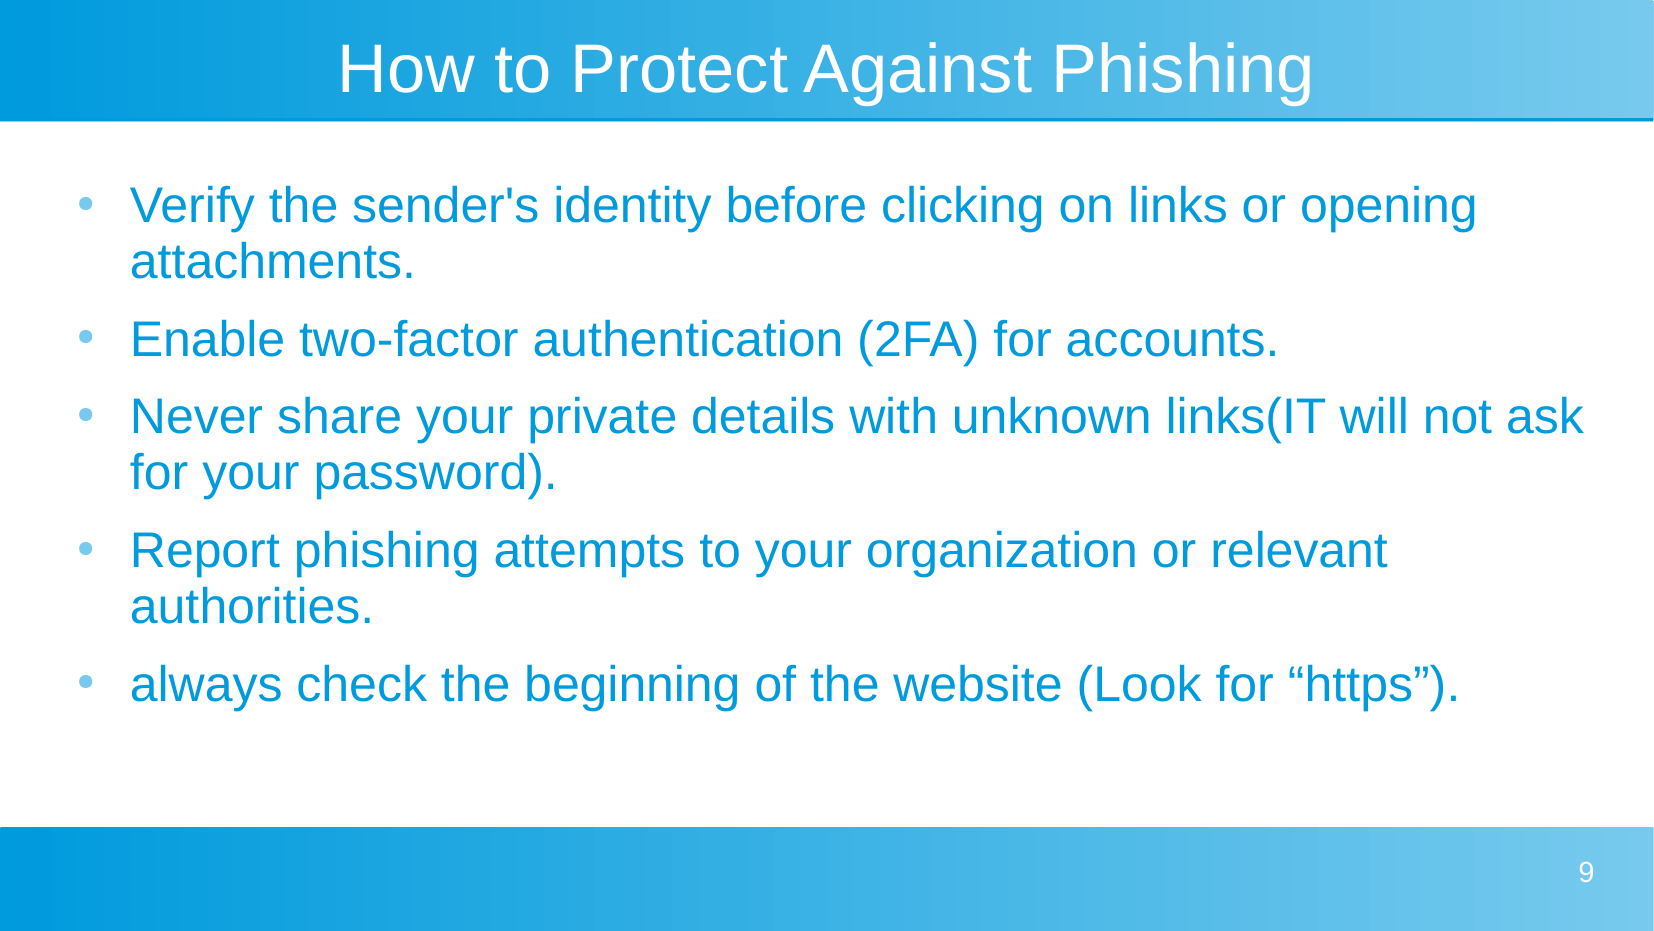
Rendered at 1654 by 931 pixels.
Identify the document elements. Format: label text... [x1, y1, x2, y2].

title How to Protect Against Phishing [59, 29, 1595, 108]
list Verify the sender's identity before clicking on links or opening attachments. Enable two-factor authentication (2FA) for accounts. Never share your private details with unknown links(IT will not ask for your password). Report phishing attempts to your organization or relevant authorities. always check the beginning of the website (Look for “https”). [59, 177, 1595, 768]
